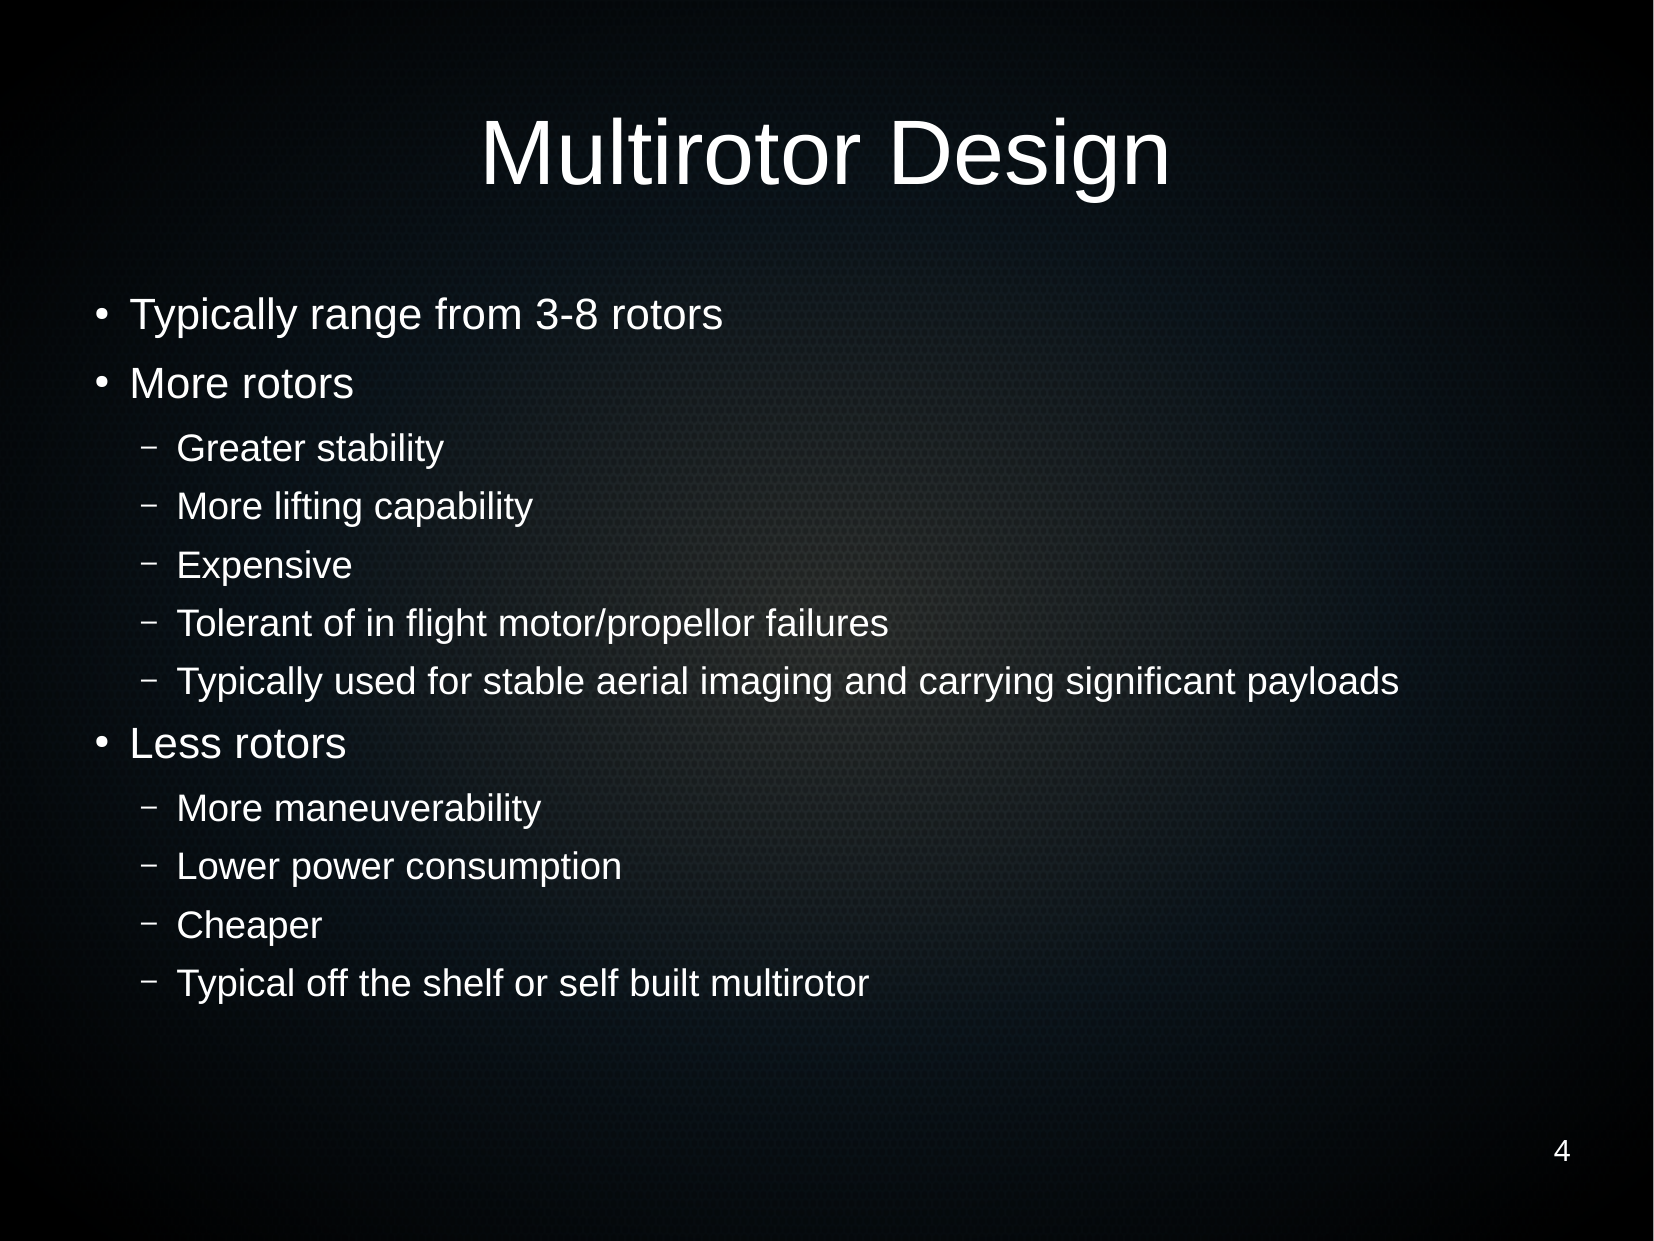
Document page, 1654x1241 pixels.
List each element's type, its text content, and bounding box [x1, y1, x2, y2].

title Multirotor Design [82, 49, 1571, 257]
picture [0, 0, 1654, 1241]
list Typically range from 3-8 rotors More rotors Greater stability More lifting capability Expensive Tolerant of in flight motor/propellor failures Typically used for stable aerial imaging and carrying significant payloads Less rotors More maneuverability Lower power consumption Cheaper Typical off the shelf or self built multirotor [82, 290, 1538, 1010]
